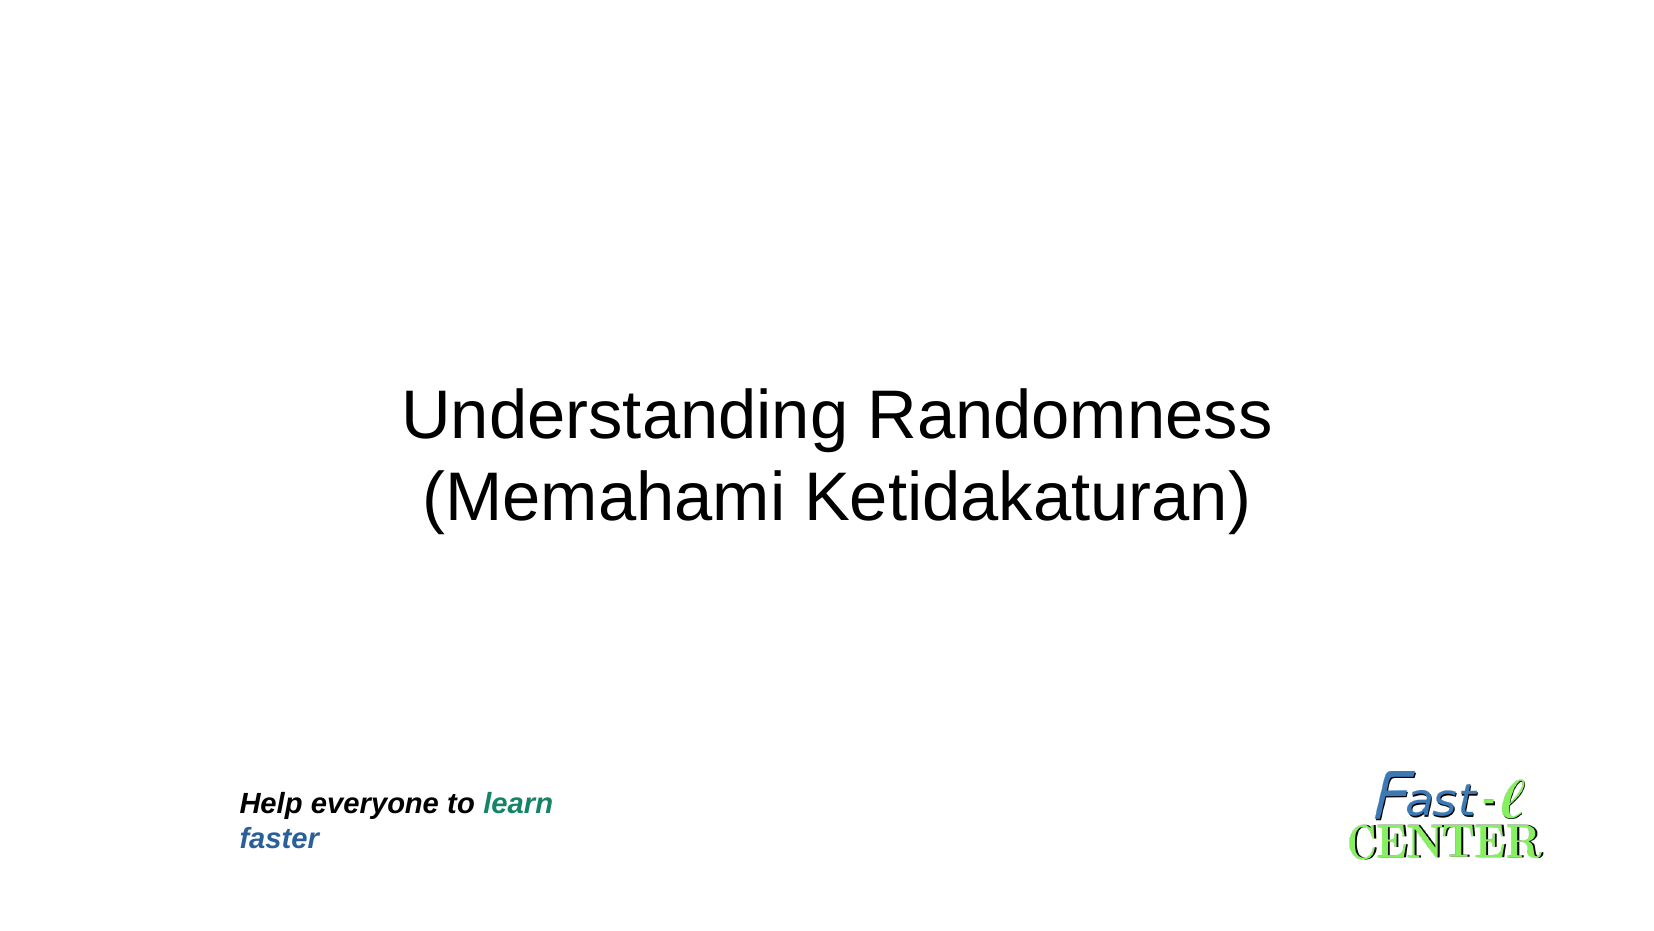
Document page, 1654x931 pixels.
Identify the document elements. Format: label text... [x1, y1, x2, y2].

picture [1349, 771, 1544, 862]
text_box Help everyone to learn faster [224, 777, 656, 825]
text_box Understanding Randomness (Memahami Ketidakaturan) [187, 374, 1487, 530]
